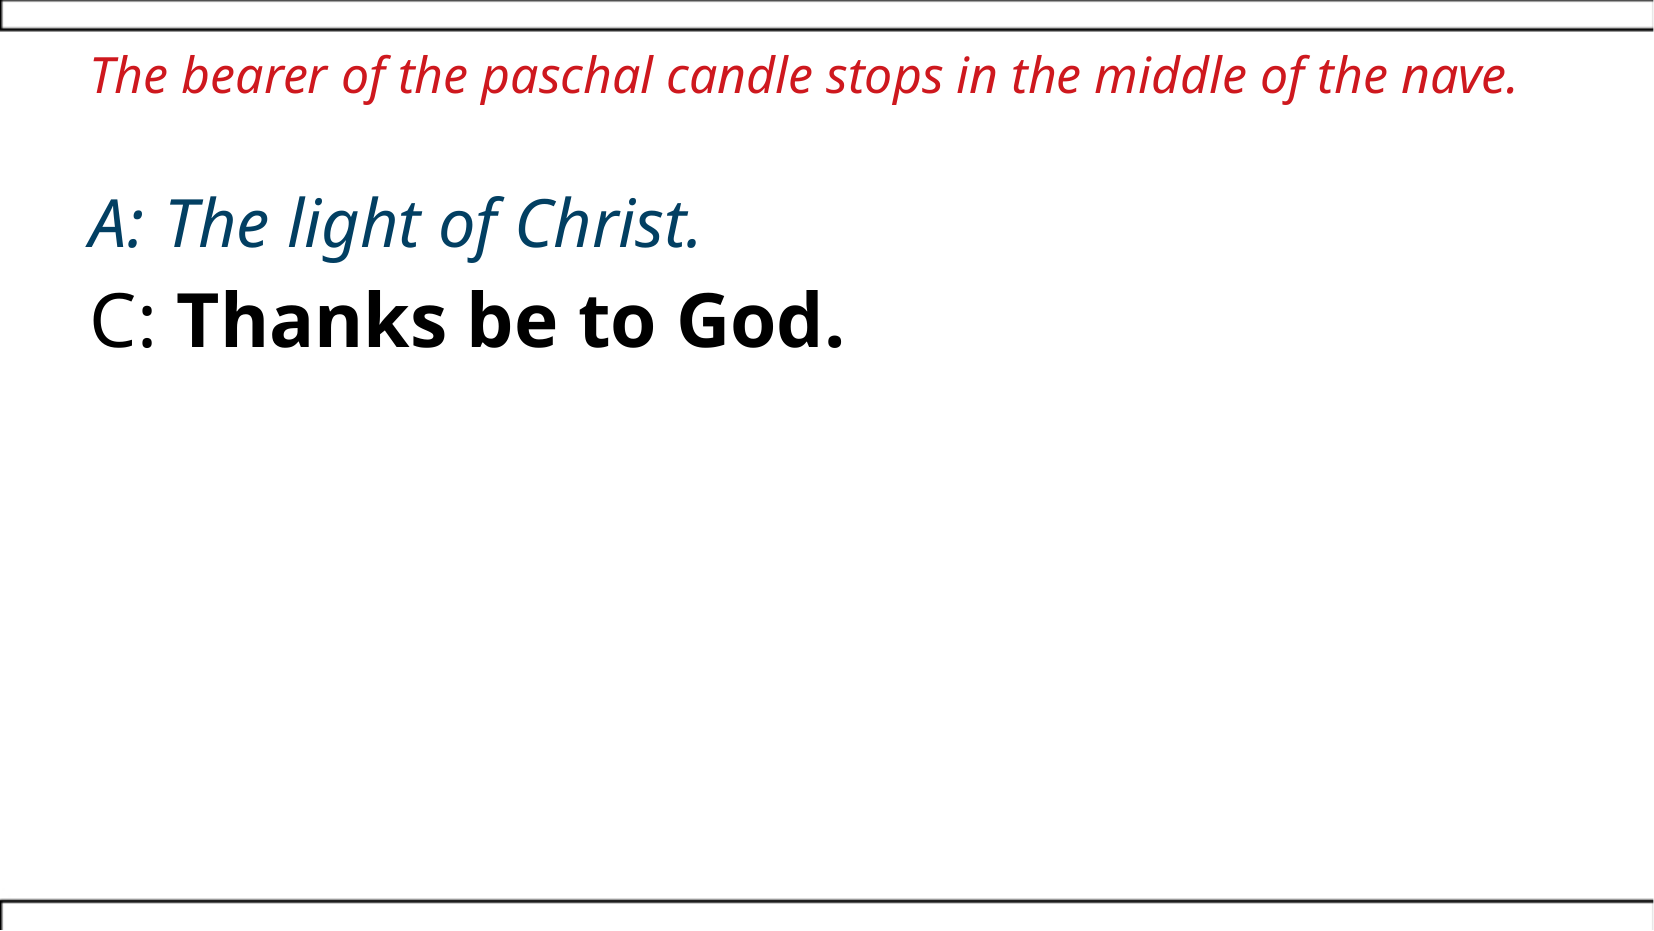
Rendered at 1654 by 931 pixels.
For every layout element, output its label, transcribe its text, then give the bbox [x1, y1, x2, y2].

picture [0, 0, 1654, 930]
text_box The bearer of the paschal candle stops in the middle of the nave. A: The light of Christ. C: Thanks be to God. [75, 32, 1591, 370]
